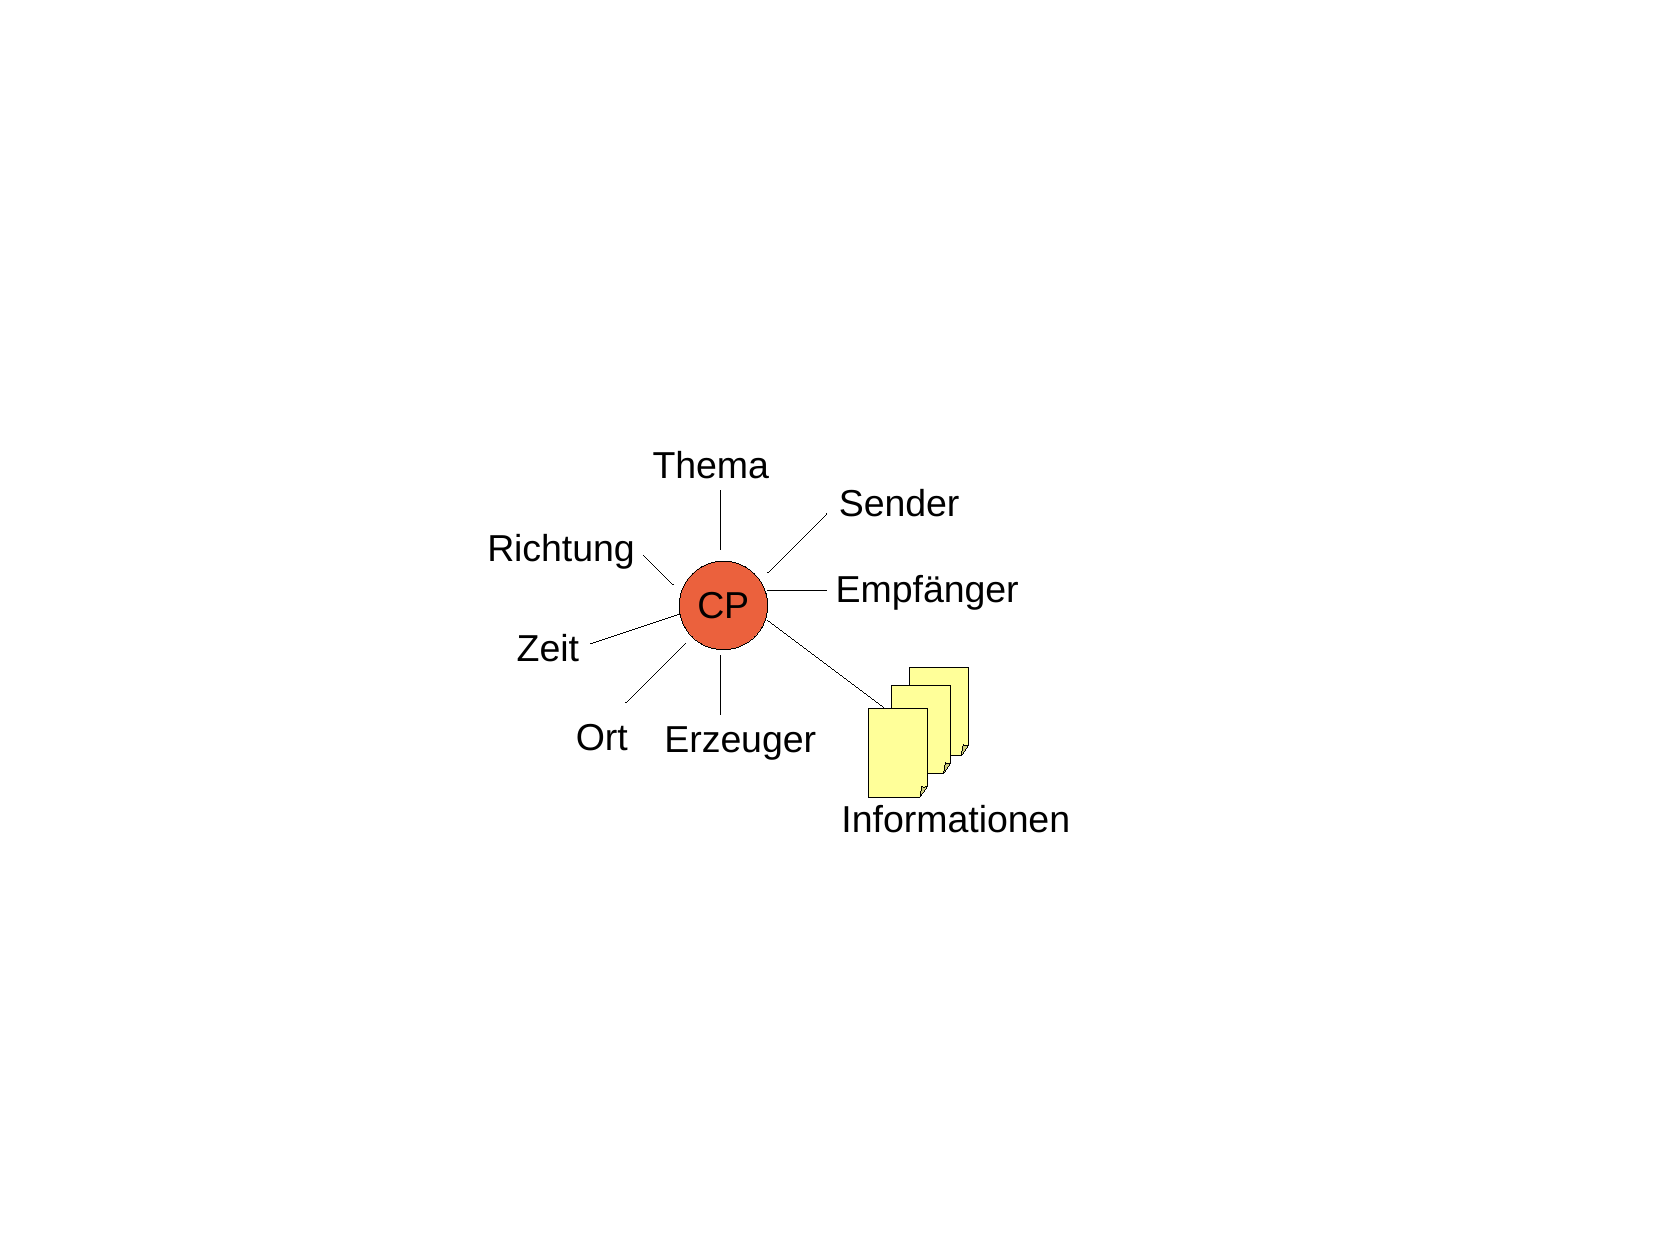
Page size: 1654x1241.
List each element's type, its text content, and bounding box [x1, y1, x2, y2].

text_box Zeit [501, 620, 595, 677]
text_box Ort [561, 708, 643, 766]
text_box Informationen [826, 791, 1086, 849]
text_box Sender [824, 474, 975, 532]
text_box Erzeuger [649, 710, 832, 768]
text_box CP [679, 561, 768, 650]
text_box Thema [637, 437, 785, 494]
text_box [868, 667, 969, 791]
text_box Richtung [472, 519, 650, 577]
text_box Empfänger [820, 561, 1034, 618]
